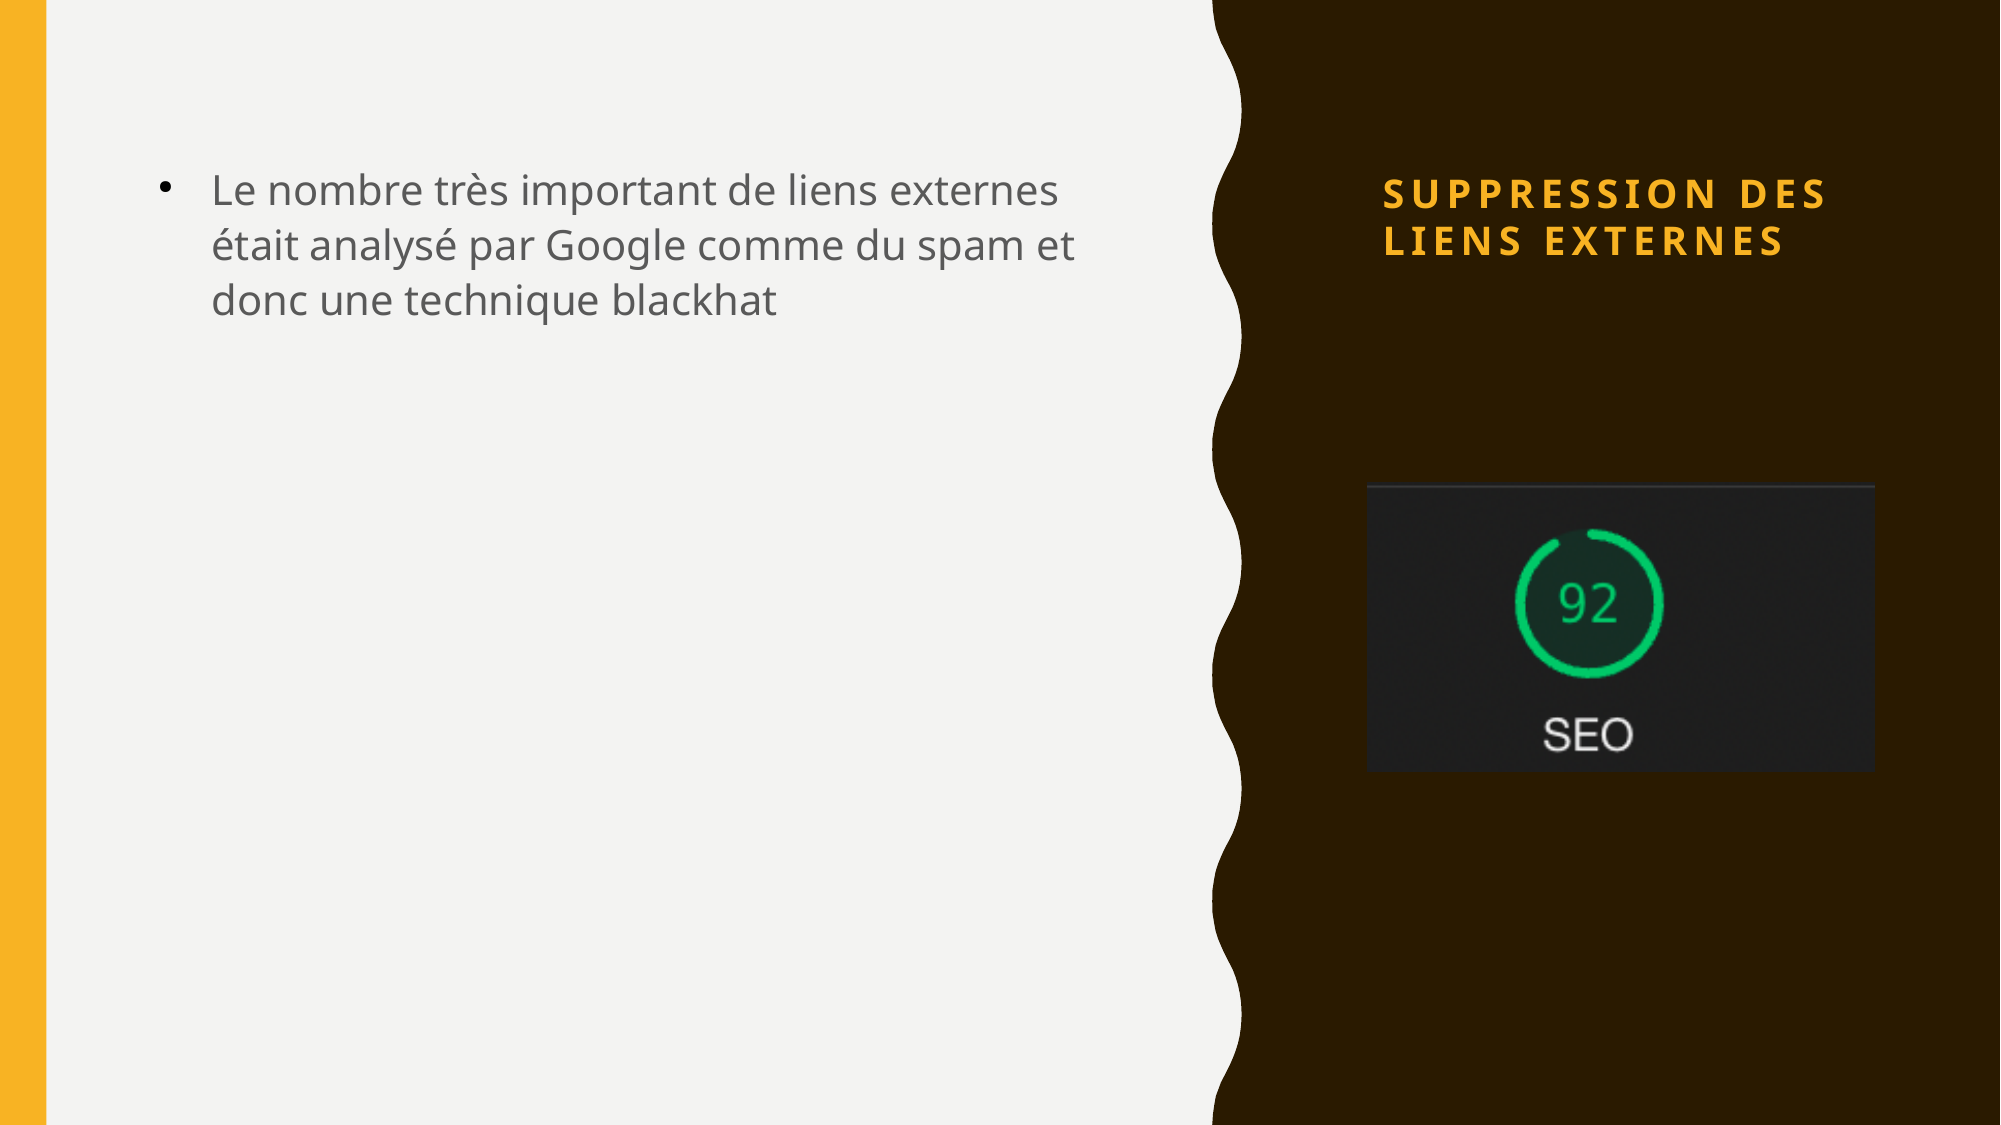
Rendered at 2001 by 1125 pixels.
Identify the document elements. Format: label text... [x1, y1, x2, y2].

list Le nombre très important de liens externes était analysé par Google comme du spam et donc une technique blackhat [125, 151, 1136, 969]
title Suppression des liens externes [1367, 75, 1875, 272]
picture [1367, 482, 1875, 772]
